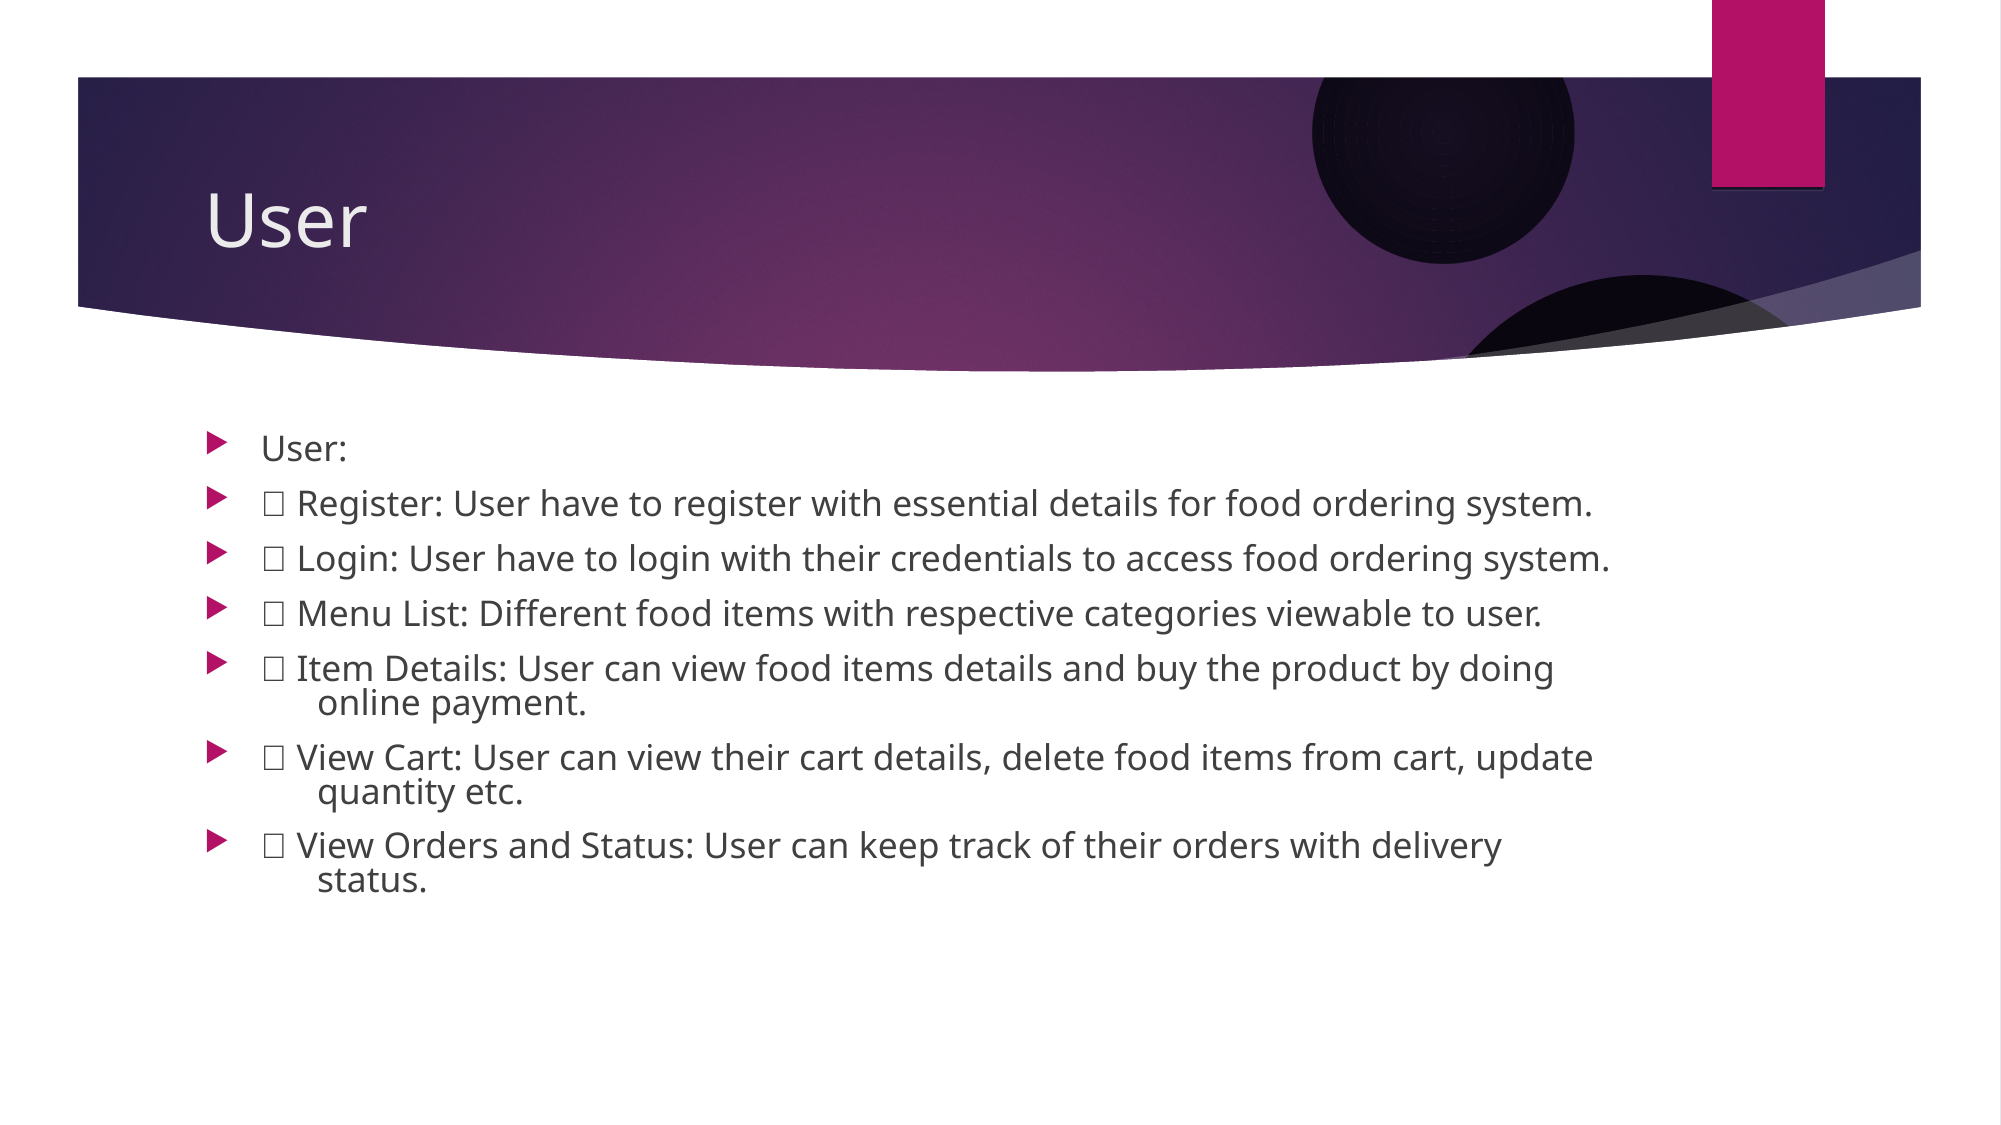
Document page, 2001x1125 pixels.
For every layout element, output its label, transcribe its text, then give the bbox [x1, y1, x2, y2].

list User:  Register: User have to register with essential details for food ordering system.  Login: User have to login with their credentials to access food ordering system.  Menu List: Different food items with respective categories viewable to user.  Item Details: User can view food items details and buy the product by doing online payment.  View Cart: User can view their cart details, delete food items from cart, update quantity etc.  View Orders and Status: User can keep track of their orders with delivery status. [189, 427, 1638, 988]
title User [189, 159, 1627, 276]
